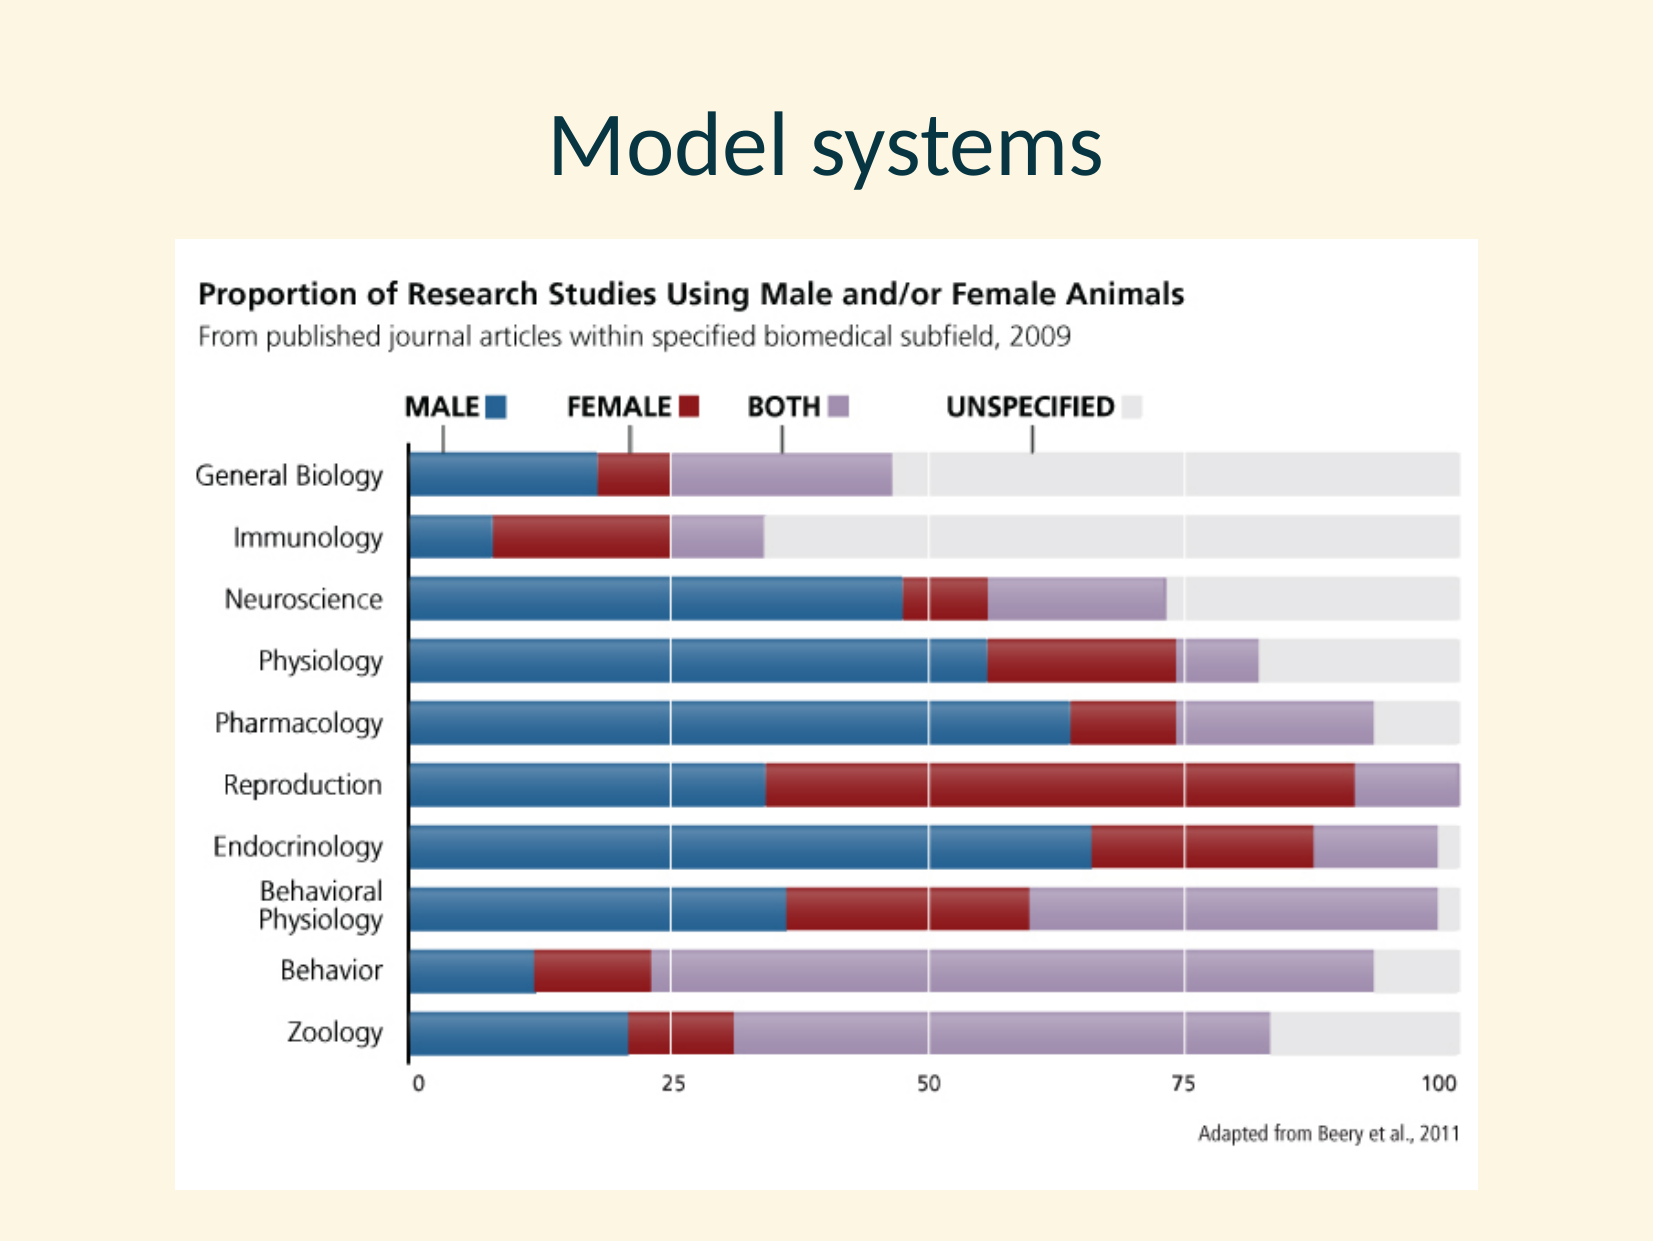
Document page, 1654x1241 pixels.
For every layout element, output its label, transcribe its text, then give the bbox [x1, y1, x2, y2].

title Model systems [82, 49, 1571, 257]
picture [175, 239, 1478, 1190]
